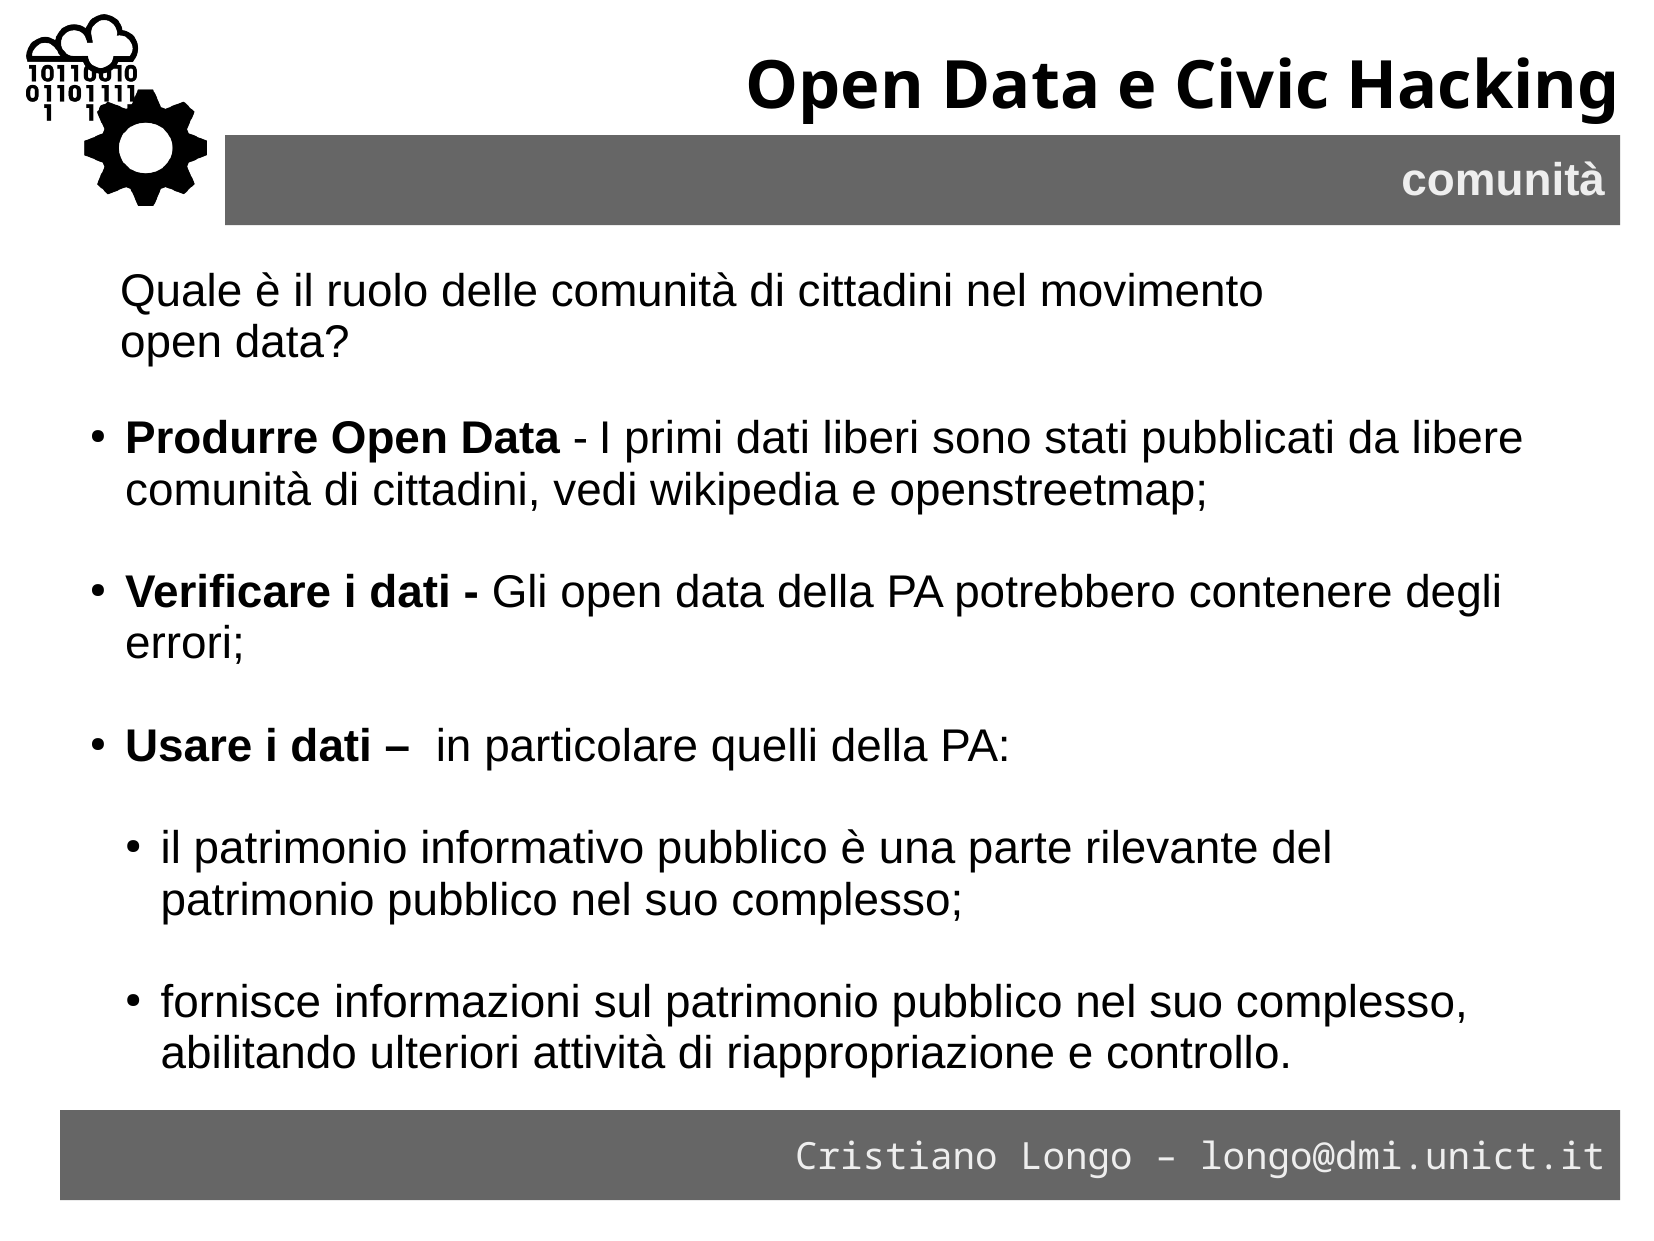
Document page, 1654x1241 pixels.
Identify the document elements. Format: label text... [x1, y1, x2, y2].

text_box Cristiano Longo – longo@dmi.unict.it [60, 1110, 1621, 1201]
text_box Produrre Open Data - I primi dati liberi sono stati pubblicati da libere comunità di cittadini, vedi wikipedia e openstreetmap; Verificare i dati - Gli open data della PA potrebbero contenere degli errori; Usare i dati – in particolare quelli della PA: il patrimonio informativo pubblico è una parte rilevante del patrimonio pubblico nel suo complesso; fornisce informazioni sul patrimonio pubblico nel suo complesso, abilitando ulteriori attività di riappropriazione e controllo. [75, 405, 1561, 1087]
text_box Open Data e Civic Hacking [285, 30, 1636, 123]
text_box comunità [225, 135, 1621, 226]
picture [26, 14, 207, 206]
text_box Quale è il ruolo delle comunità di cittadini nel movimento open data? [105, 257, 1306, 376]
